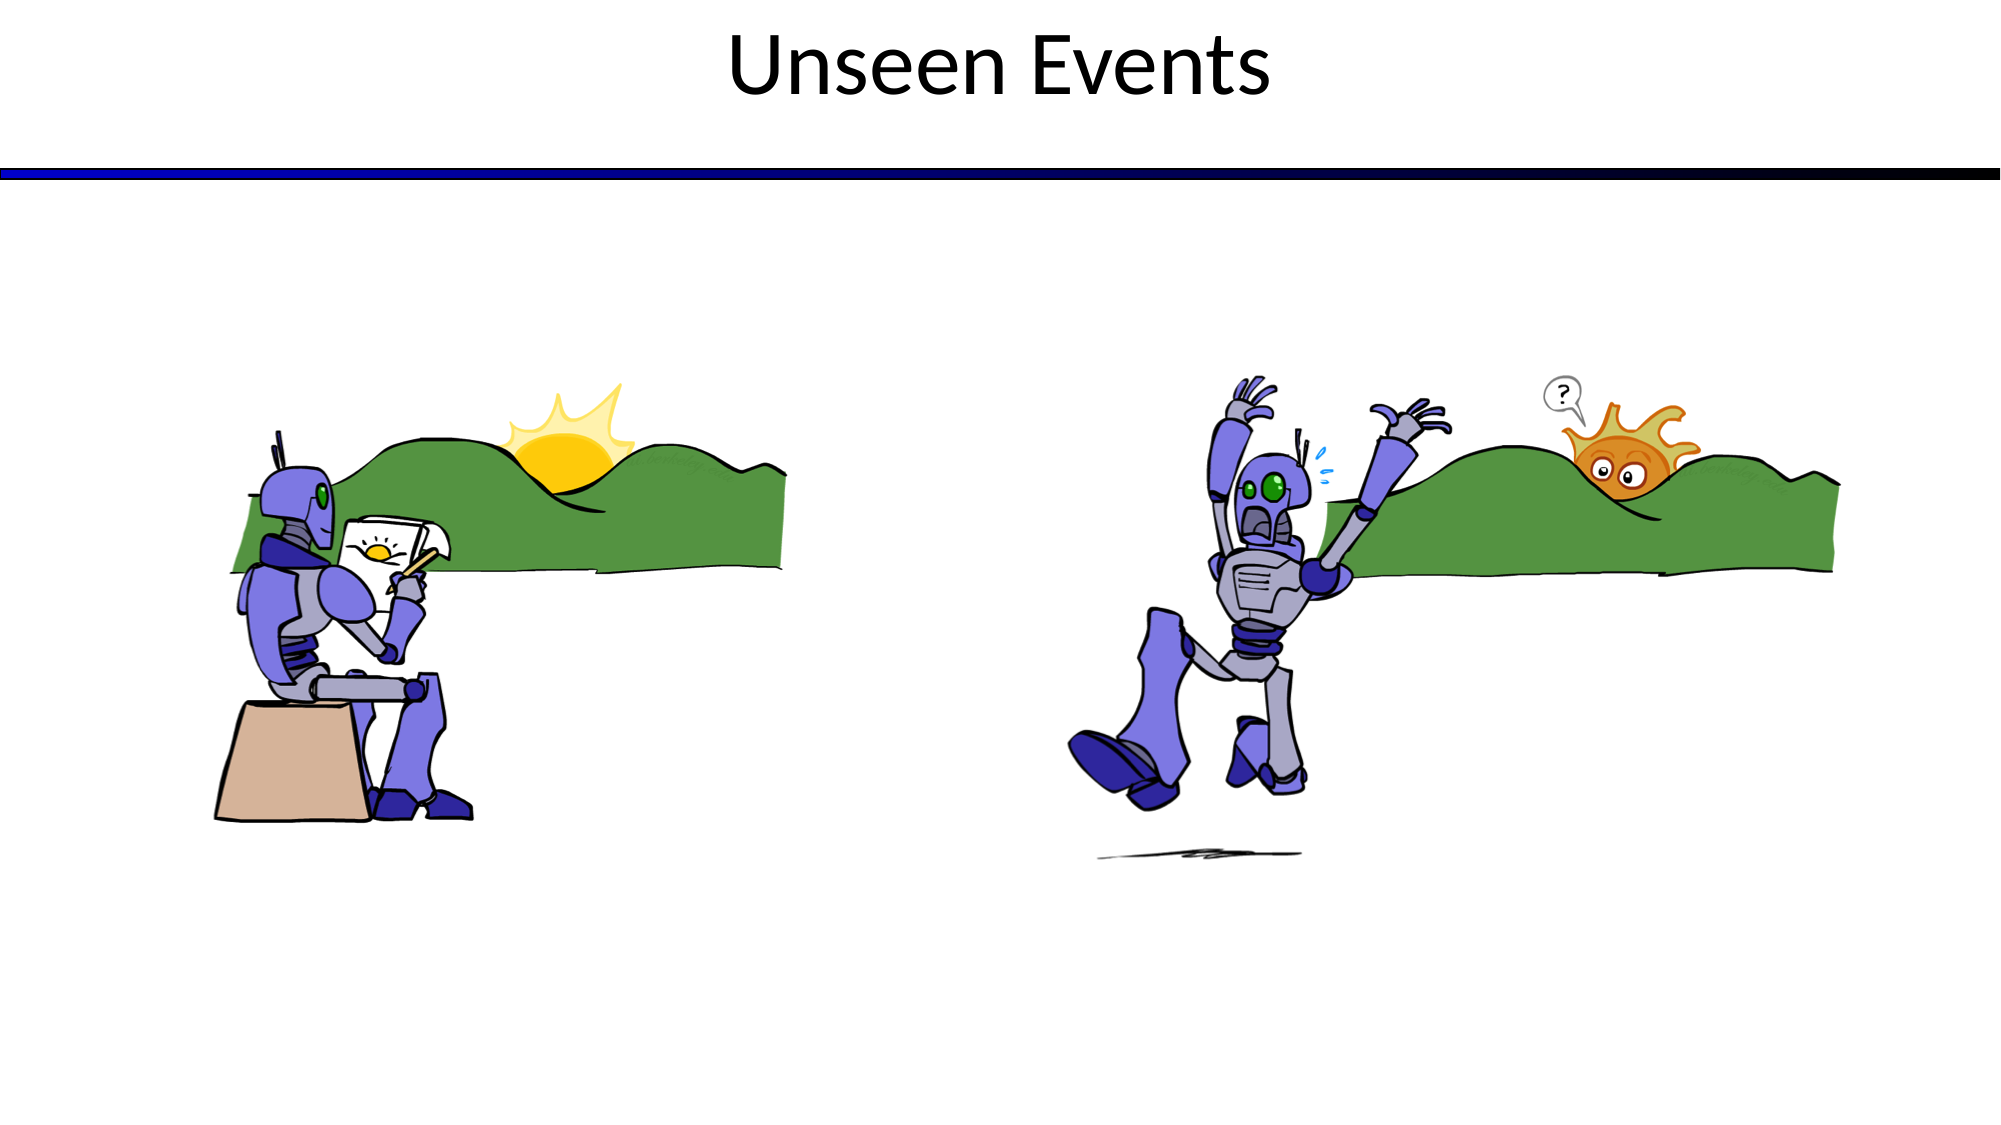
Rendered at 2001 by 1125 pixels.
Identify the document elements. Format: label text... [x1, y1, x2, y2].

picture [1062, 368, 1844, 863]
picture [212, 375, 791, 825]
title Unseen Events [0, 0, 2000, 184]
